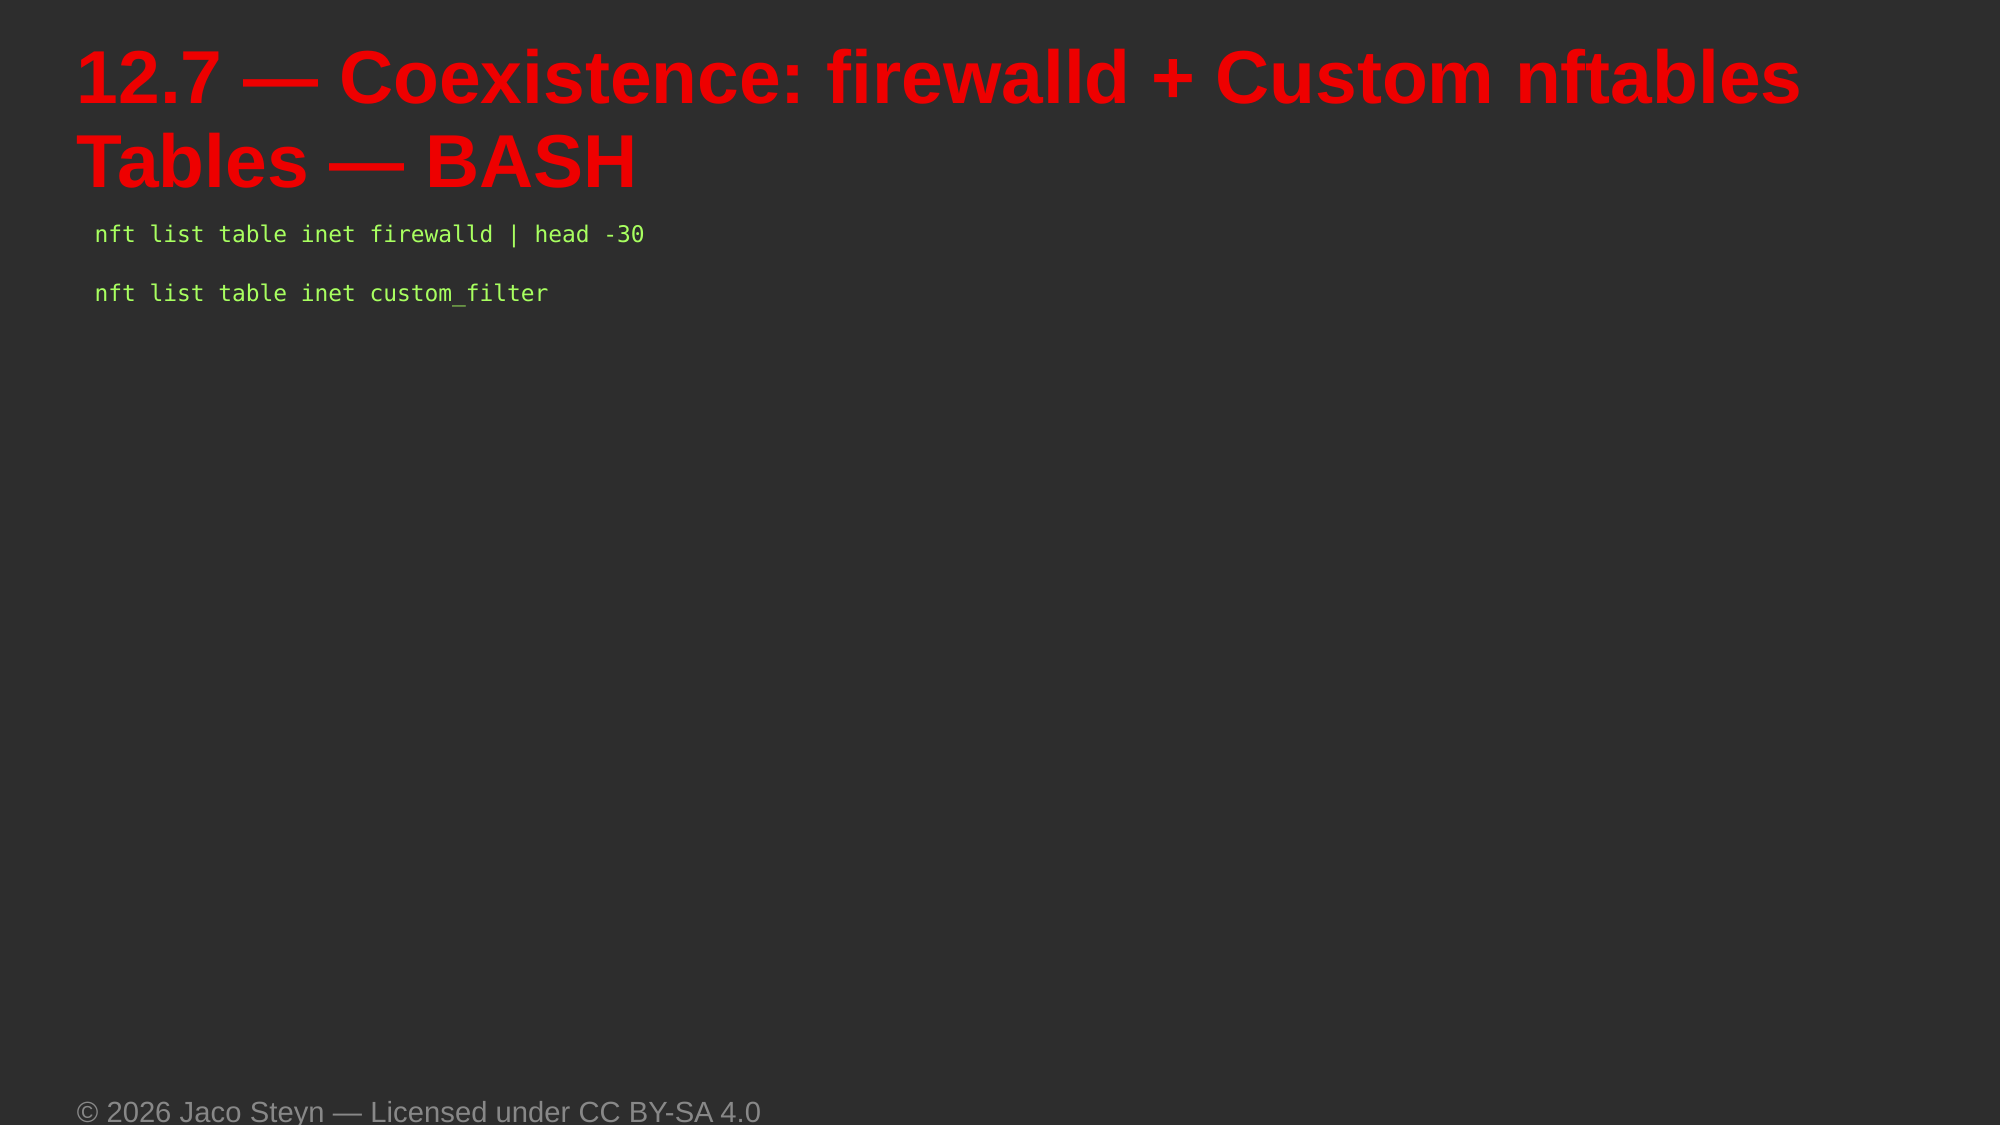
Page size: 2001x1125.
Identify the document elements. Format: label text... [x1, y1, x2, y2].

text_box 12.7 — Coexistence: firewalld + Custom nftables Tables — BASH [59, 23, 1942, 178]
text_box © 2026 Jaco Steyn — Licensed under CC BY-SA 4.0 [59, 1083, 1942, 1120]
text_box nft list table inet firewalld | head -30 nft list table inet custom_filter [59, 194, 1942, 1052]
